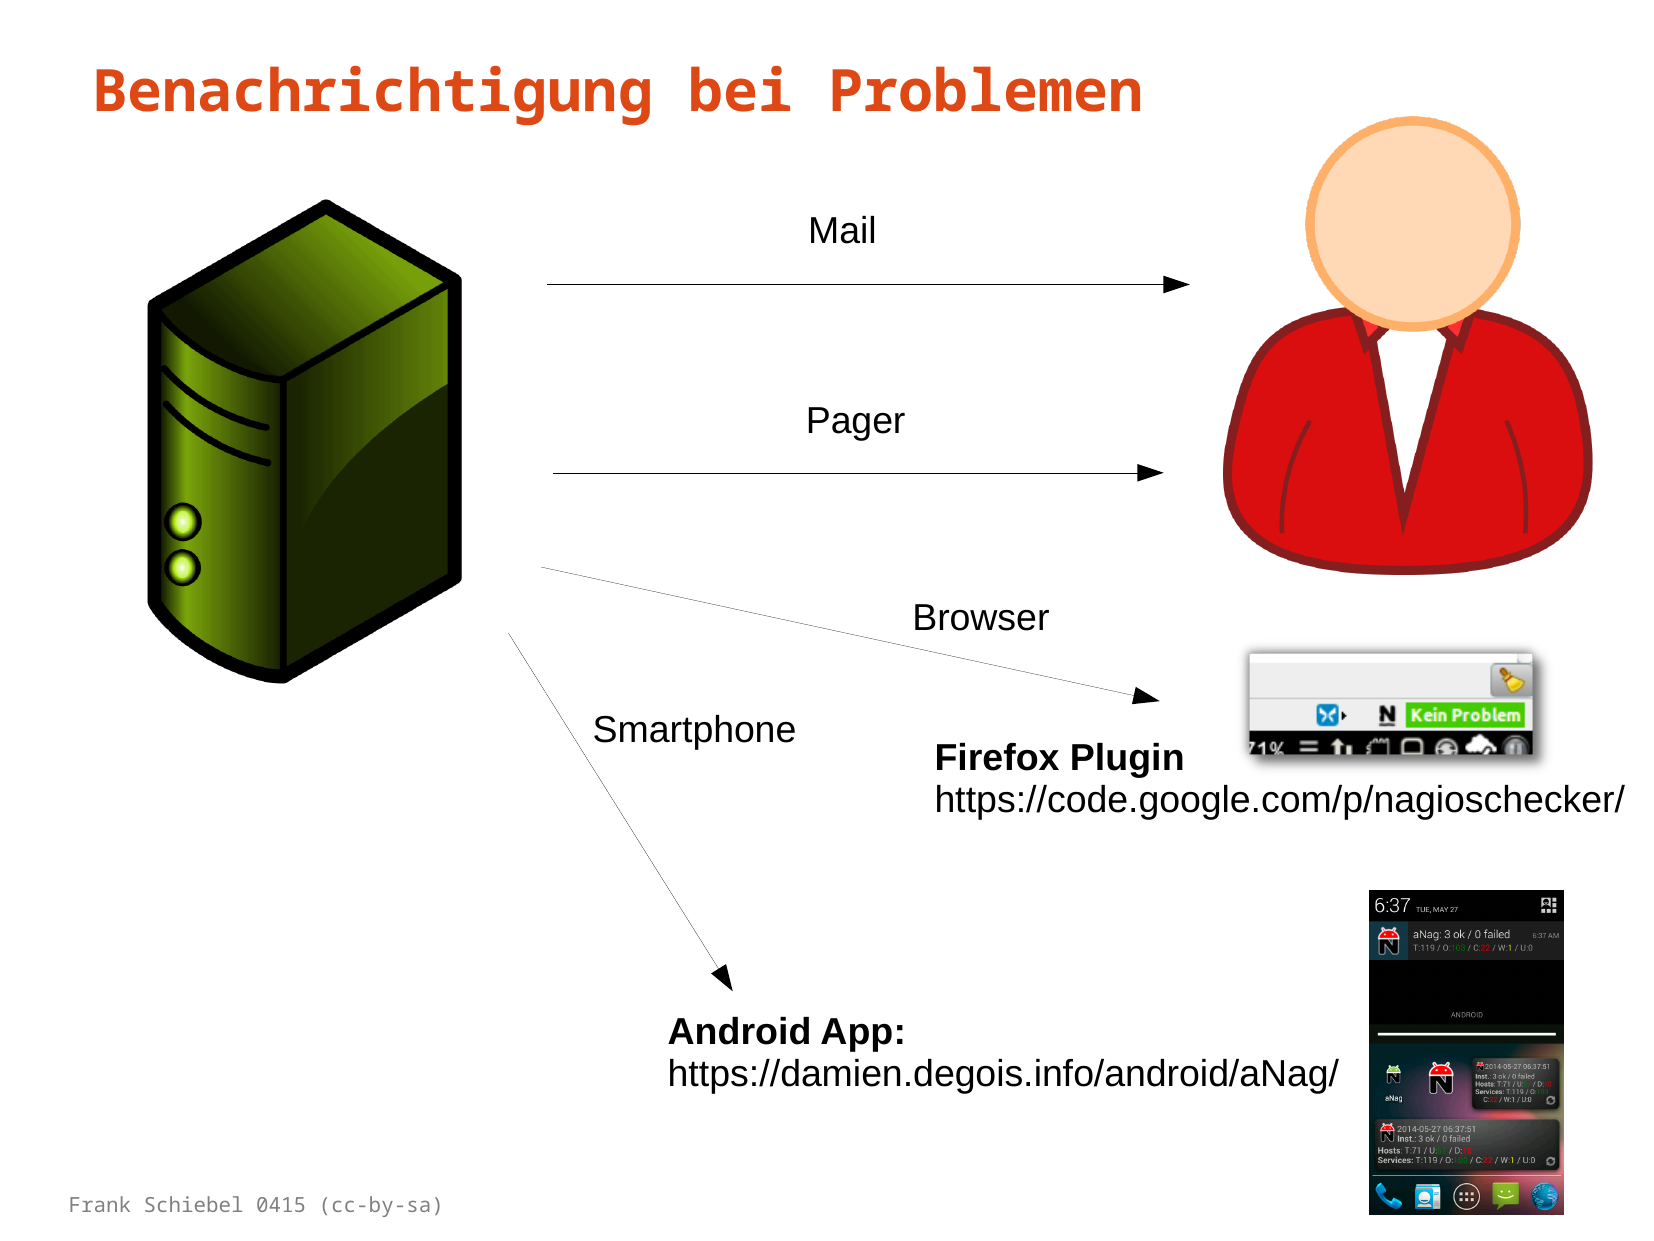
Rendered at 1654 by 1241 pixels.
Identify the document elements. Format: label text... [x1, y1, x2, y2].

picture [1369, 890, 1564, 1215]
text_box Browser [897, 588, 1065, 646]
picture [1234, 638, 1558, 780]
text_box Benachrichtigung bei Problemen [78, 42, 1465, 117]
picture [1222, 116, 1593, 575]
text_box Mail [793, 202, 892, 260]
text_box Pager [791, 391, 921, 449]
picture [102, 155, 509, 728]
text_box Android App: https://damien.degois.info/android/aNag/ [652, 1003, 1355, 1103]
text_box Smartphone [577, 701, 812, 758]
text_box Firefox Plugin https://code.google.com/p/nagioschecker/ [919, 729, 1641, 829]
